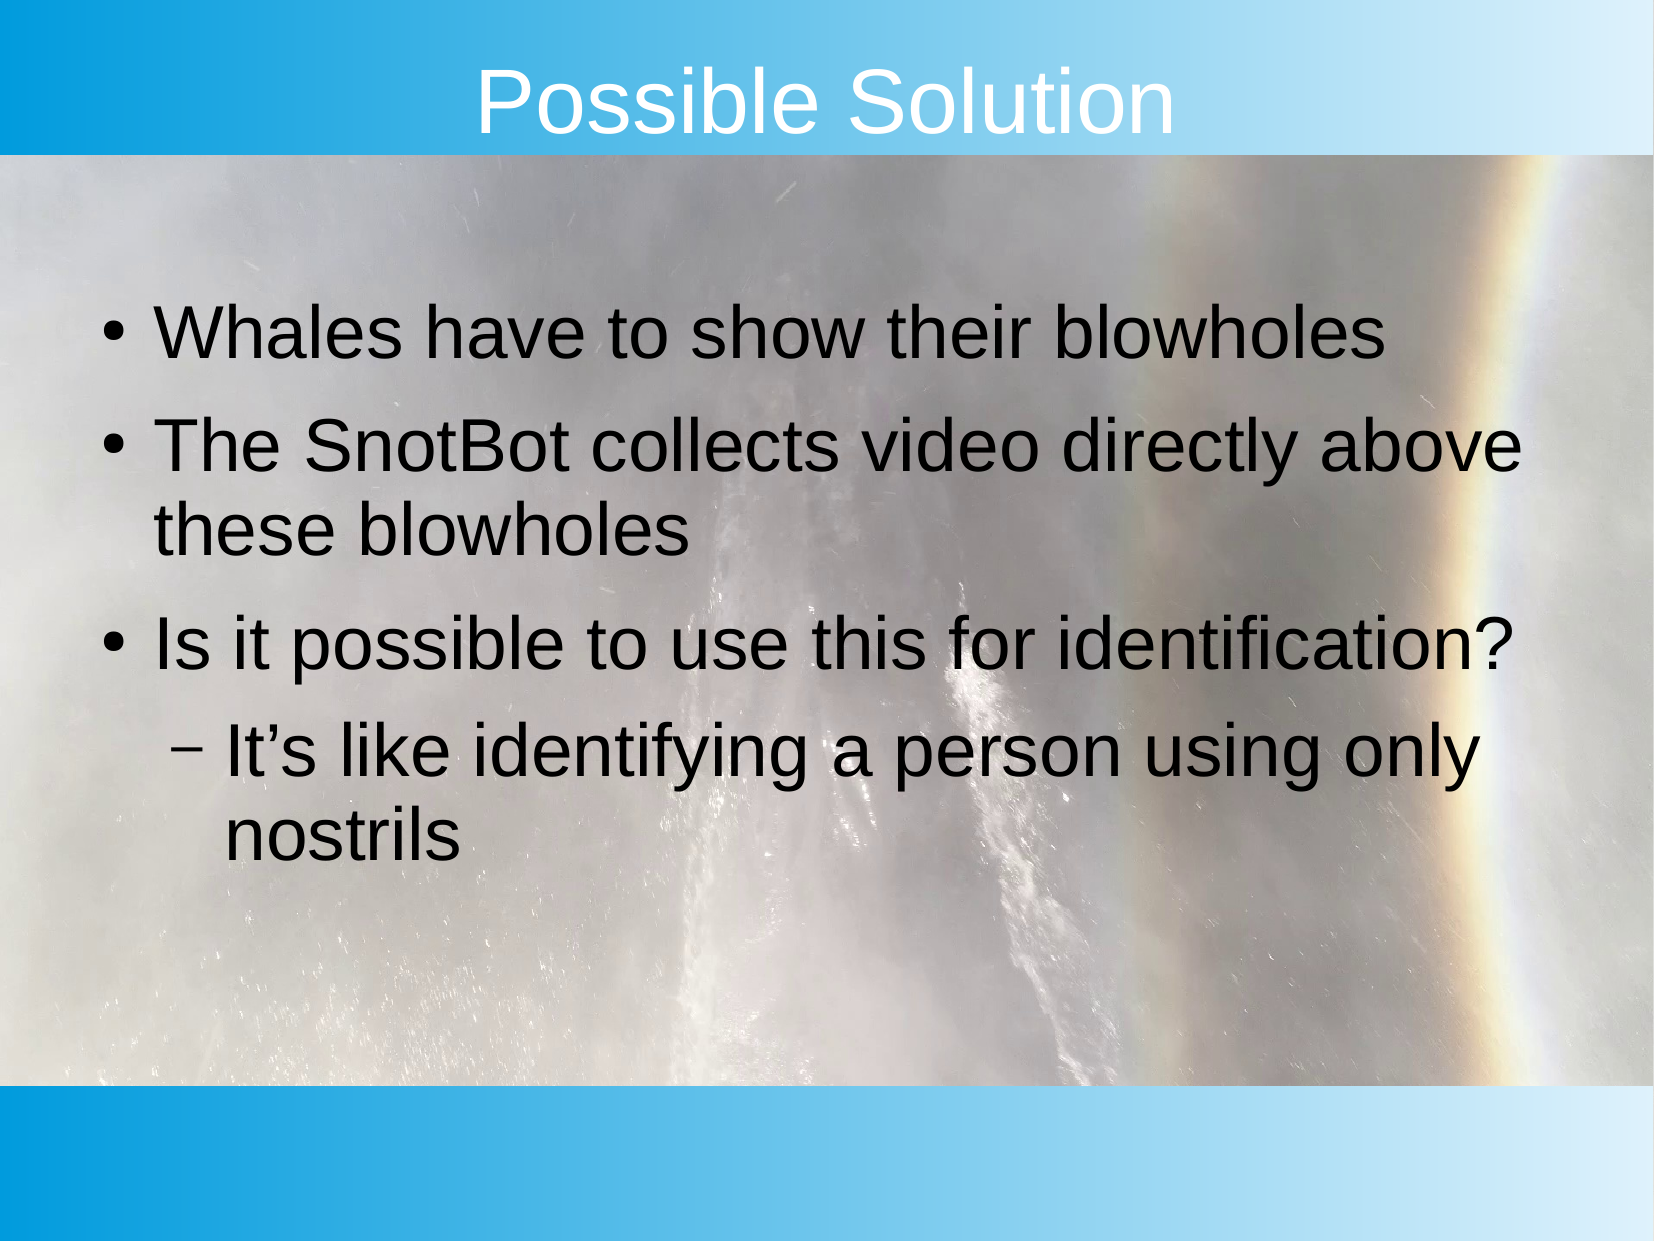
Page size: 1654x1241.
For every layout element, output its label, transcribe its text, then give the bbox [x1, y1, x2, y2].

picture [0, 0, 1654, 1241]
title Possible Solution [82, 49, 1571, 155]
list Whales have to show their blowholes The SnotBot collects video directly above these blowholes Is it possible to use this for identification? It’s like identifying a person using only nostrils [82, 290, 1571, 1010]
